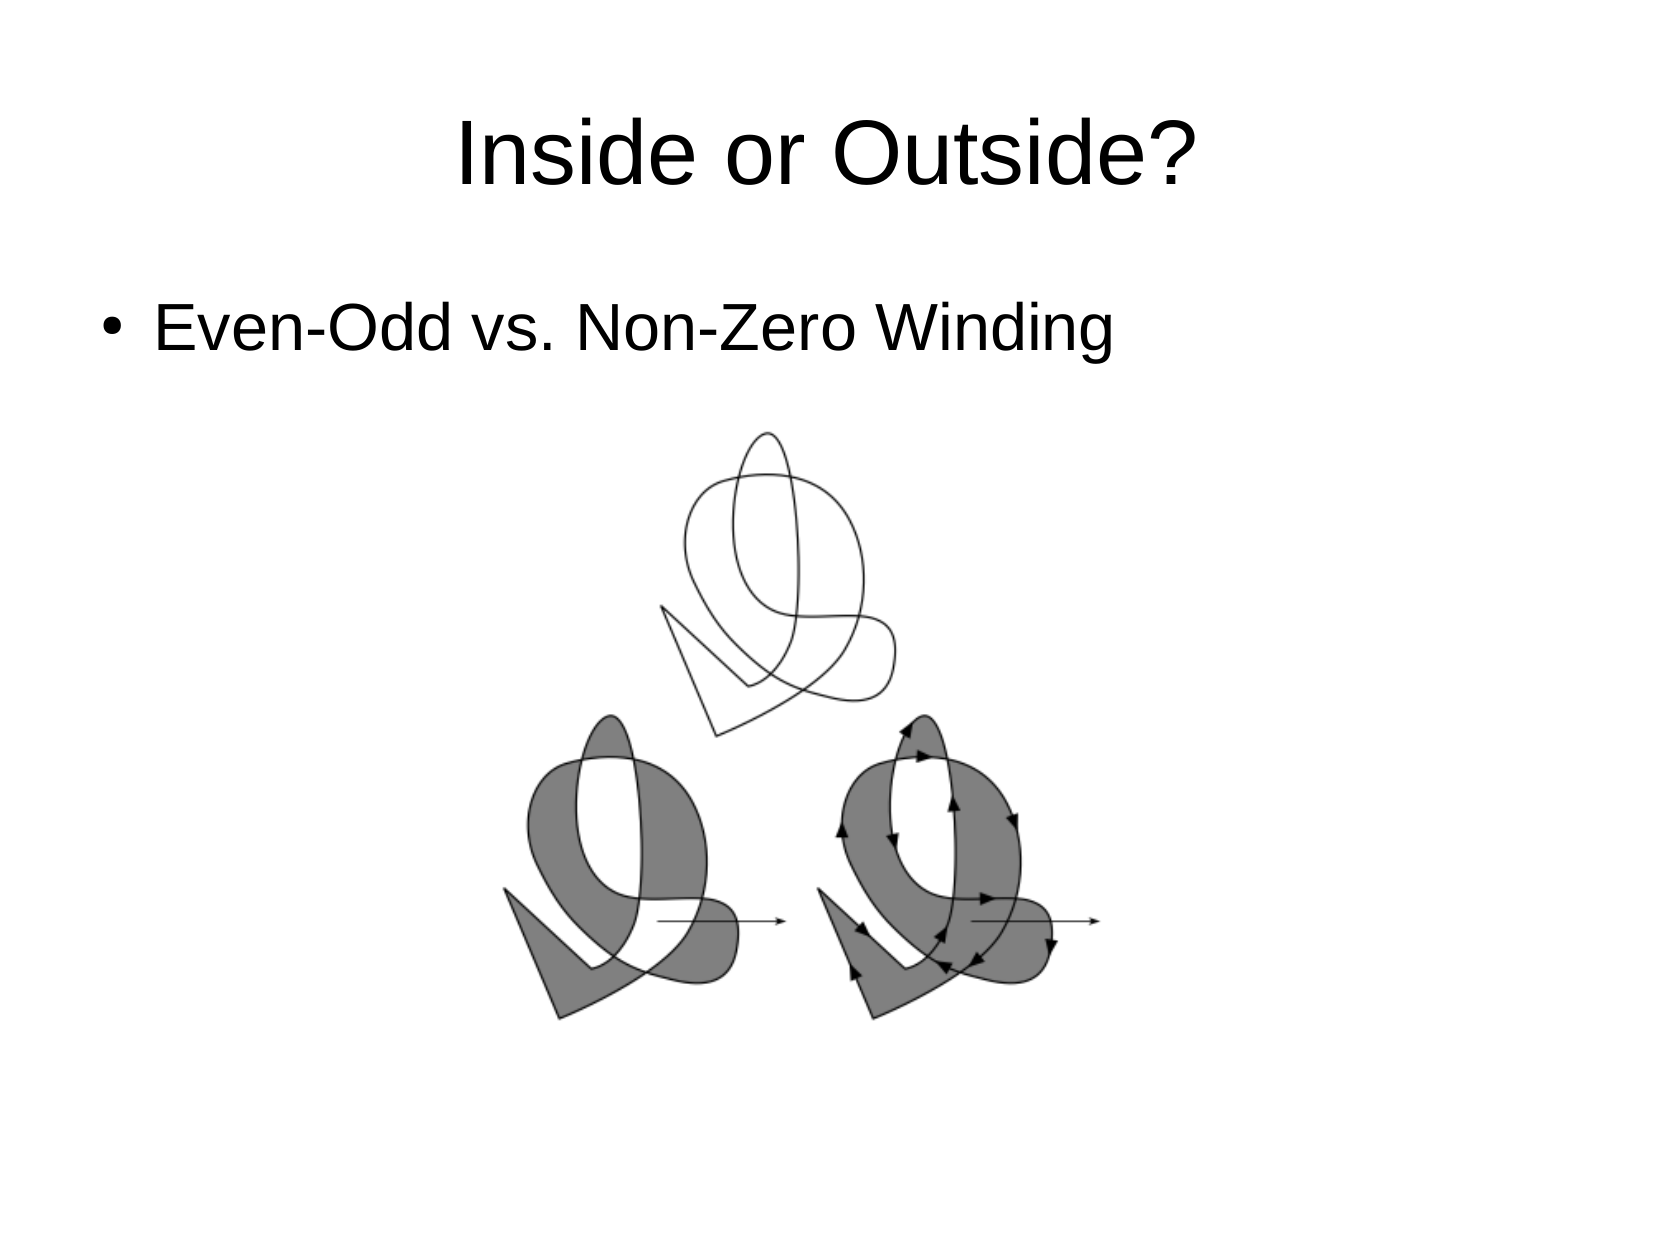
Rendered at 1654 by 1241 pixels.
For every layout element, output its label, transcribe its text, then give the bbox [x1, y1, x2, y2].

title Inside or Outside? [82, 49, 1571, 257]
picture [485, 419, 1111, 1067]
list Even-Odd vs. Non-Zero Winding [82, 290, 1538, 391]
